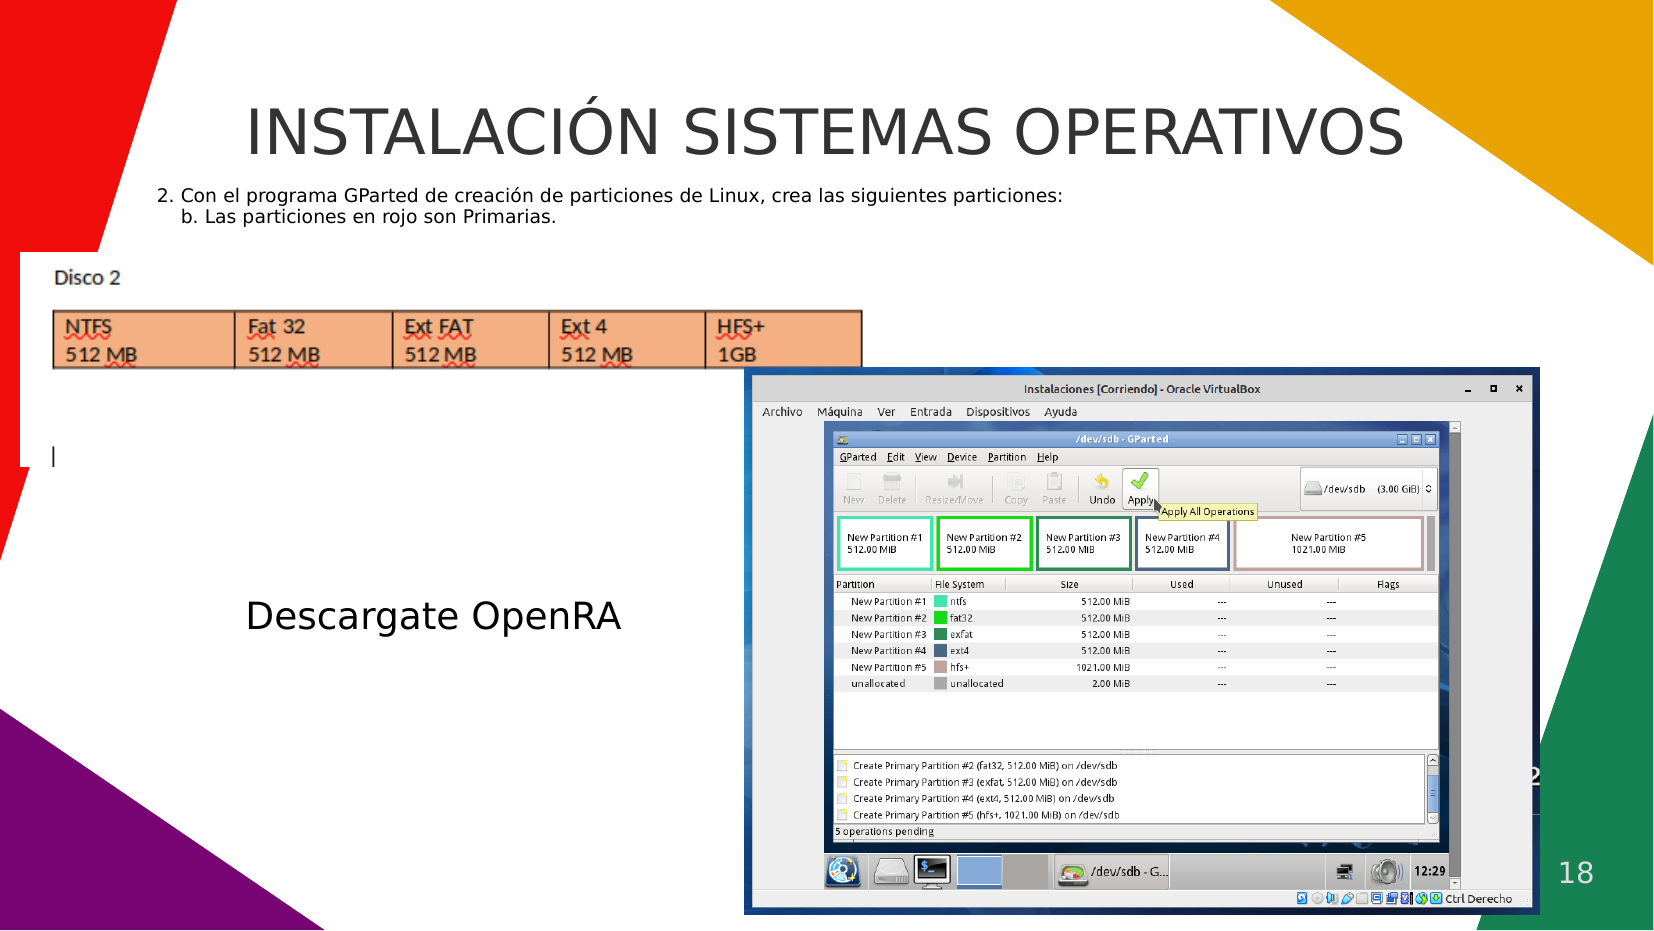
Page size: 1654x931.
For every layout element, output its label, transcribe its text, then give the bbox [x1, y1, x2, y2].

picture [20, 252, 1540, 915]
text_box 2. Con el programa GParted de creación de particiones de Linux, crea las siguientes particiones: b. Las particiones en rojo son Primarias. [118, 177, 1093, 237]
title INSTALACIÓN SISTEMAS OPERATIVOS [118, 59, 1536, 207]
text_box Descargate OpenRA [230, 587, 637, 647]
